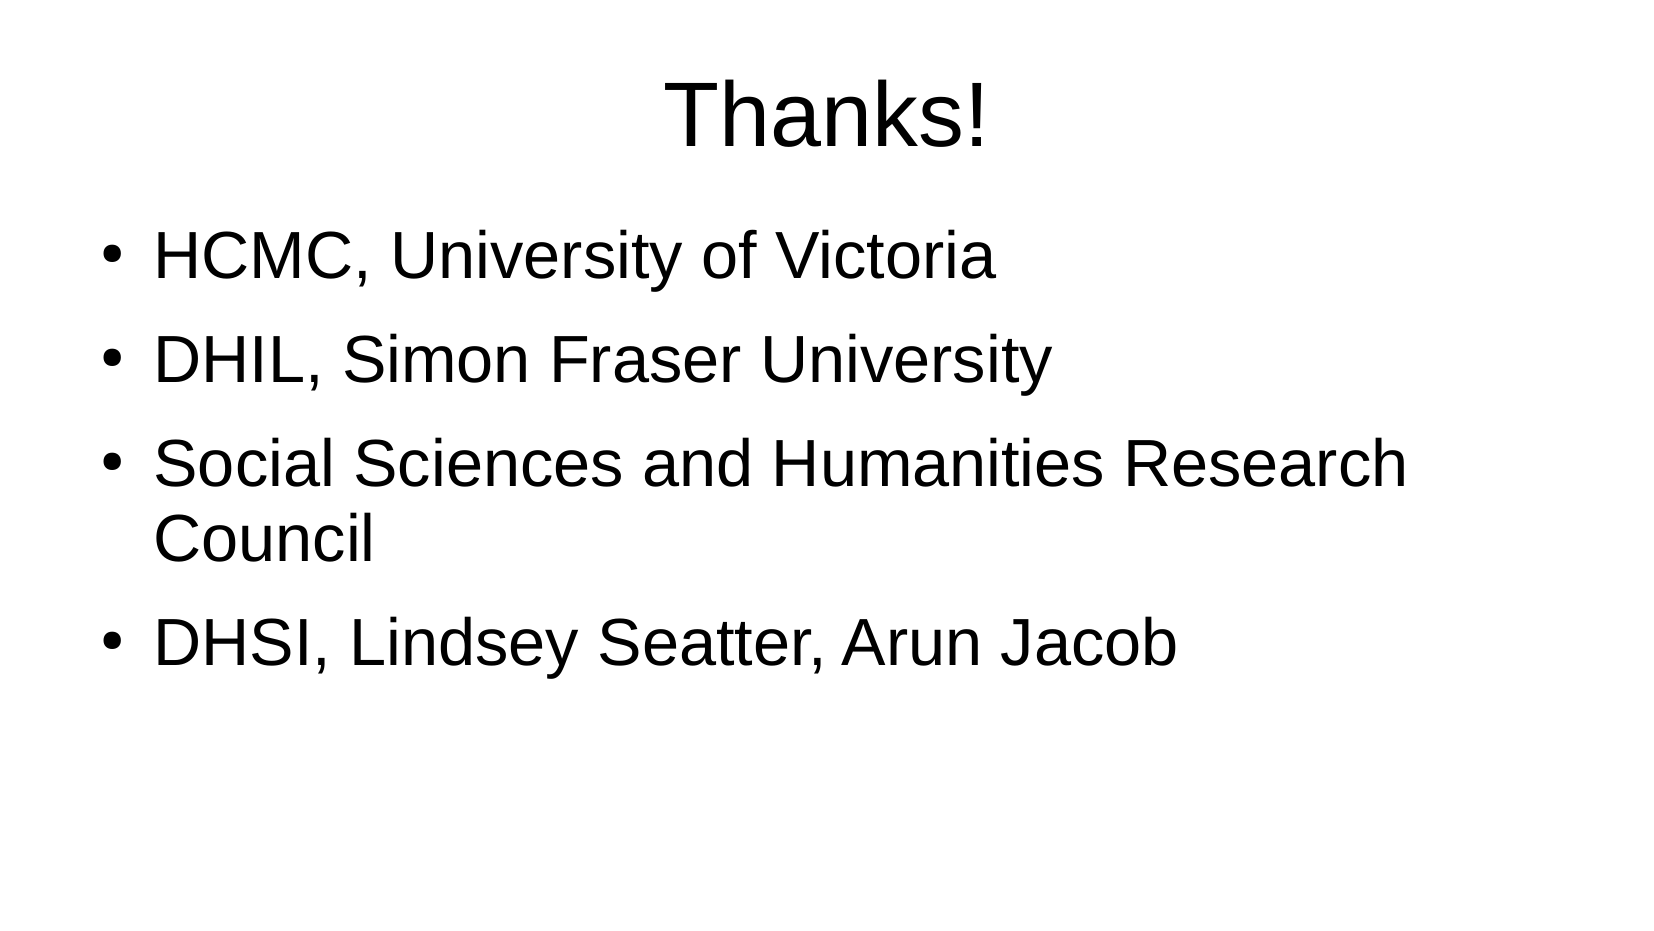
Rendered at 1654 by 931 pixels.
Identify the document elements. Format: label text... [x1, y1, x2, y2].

title Thanks! [82, 37, 1571, 193]
list HCMC, University of Victoria DHIL, Simon Fraser University Social Sciences and Humanities Research Council DHSI, Lindsey Seatter, Arun Jacob [82, 217, 1571, 758]
